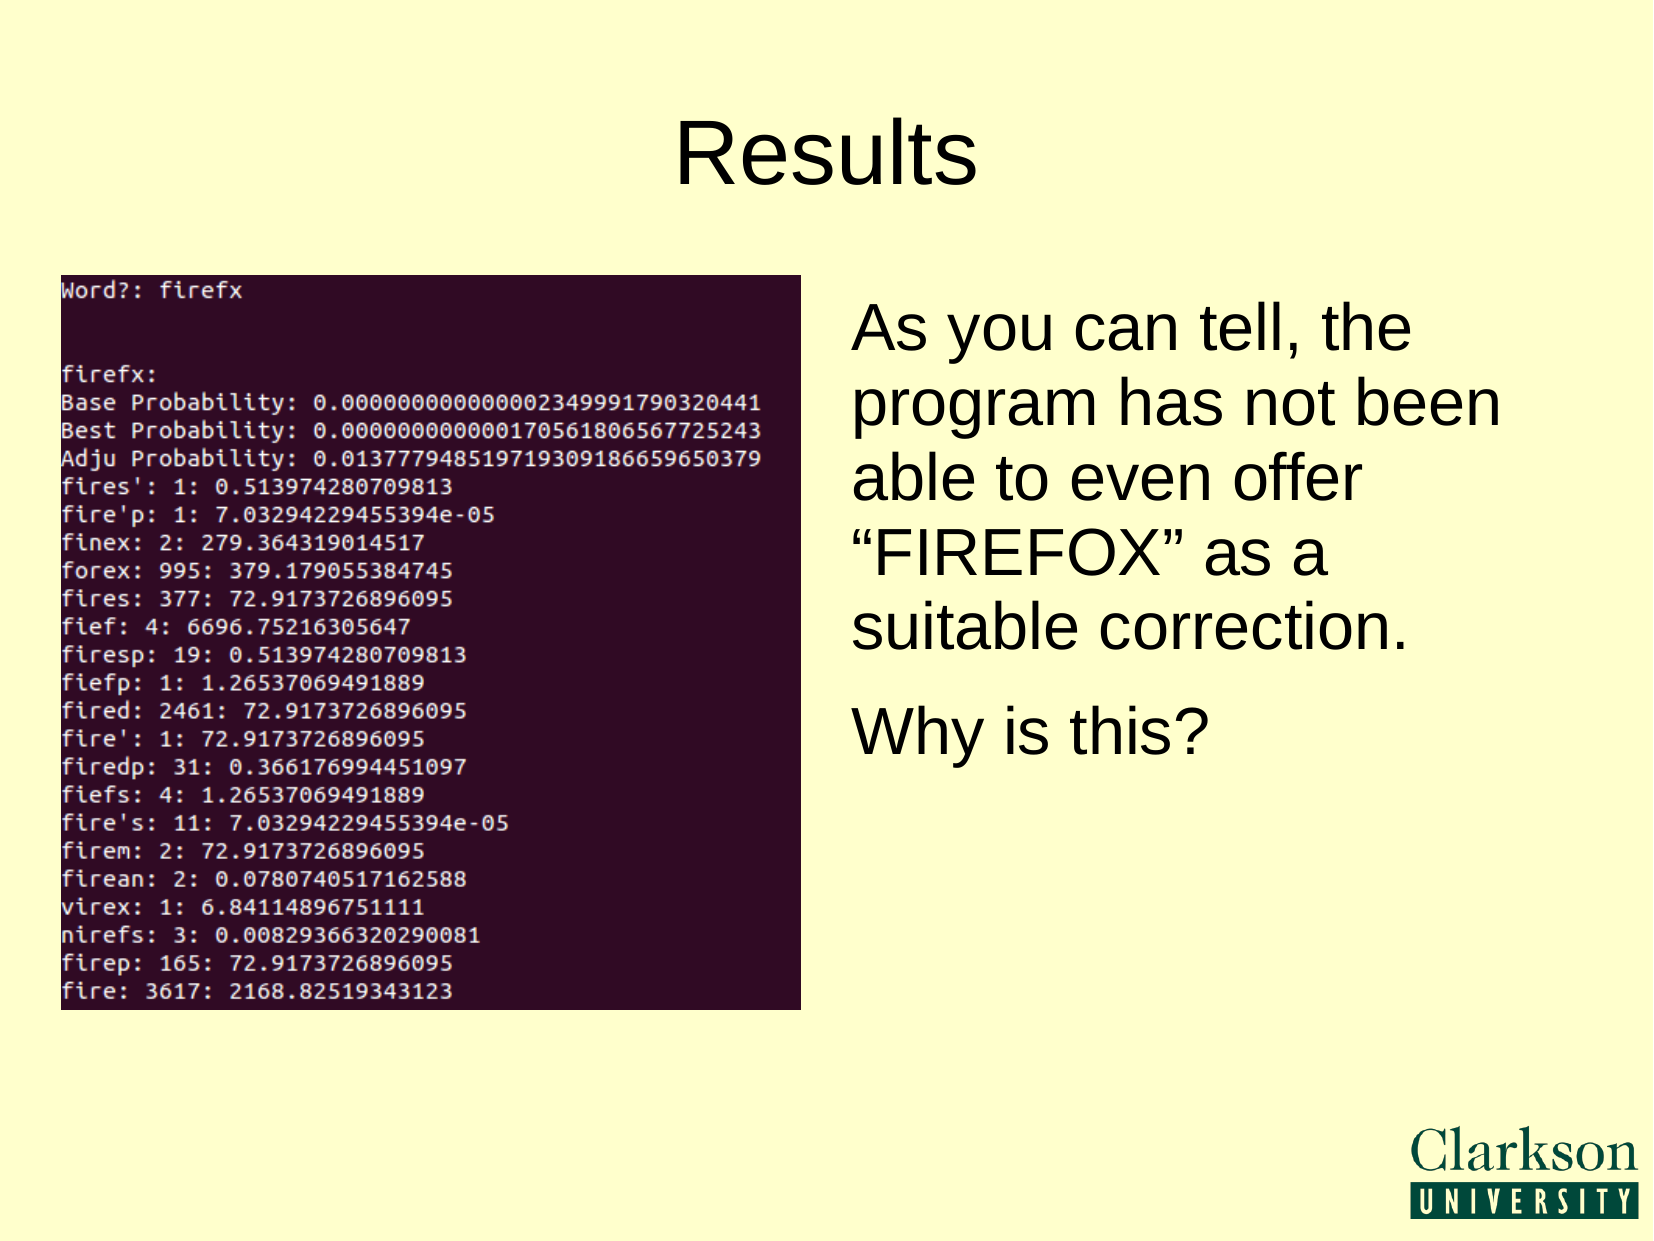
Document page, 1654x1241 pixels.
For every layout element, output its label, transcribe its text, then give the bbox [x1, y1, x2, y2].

picture [1410, 1124, 1639, 1219]
list As you can tell, the program has not been able to even offer “FIREFOX” as a suitable correction. Why is this? [801, 290, 1571, 1010]
title Results [82, 49, 1571, 257]
picture [61, 275, 801, 1010]
